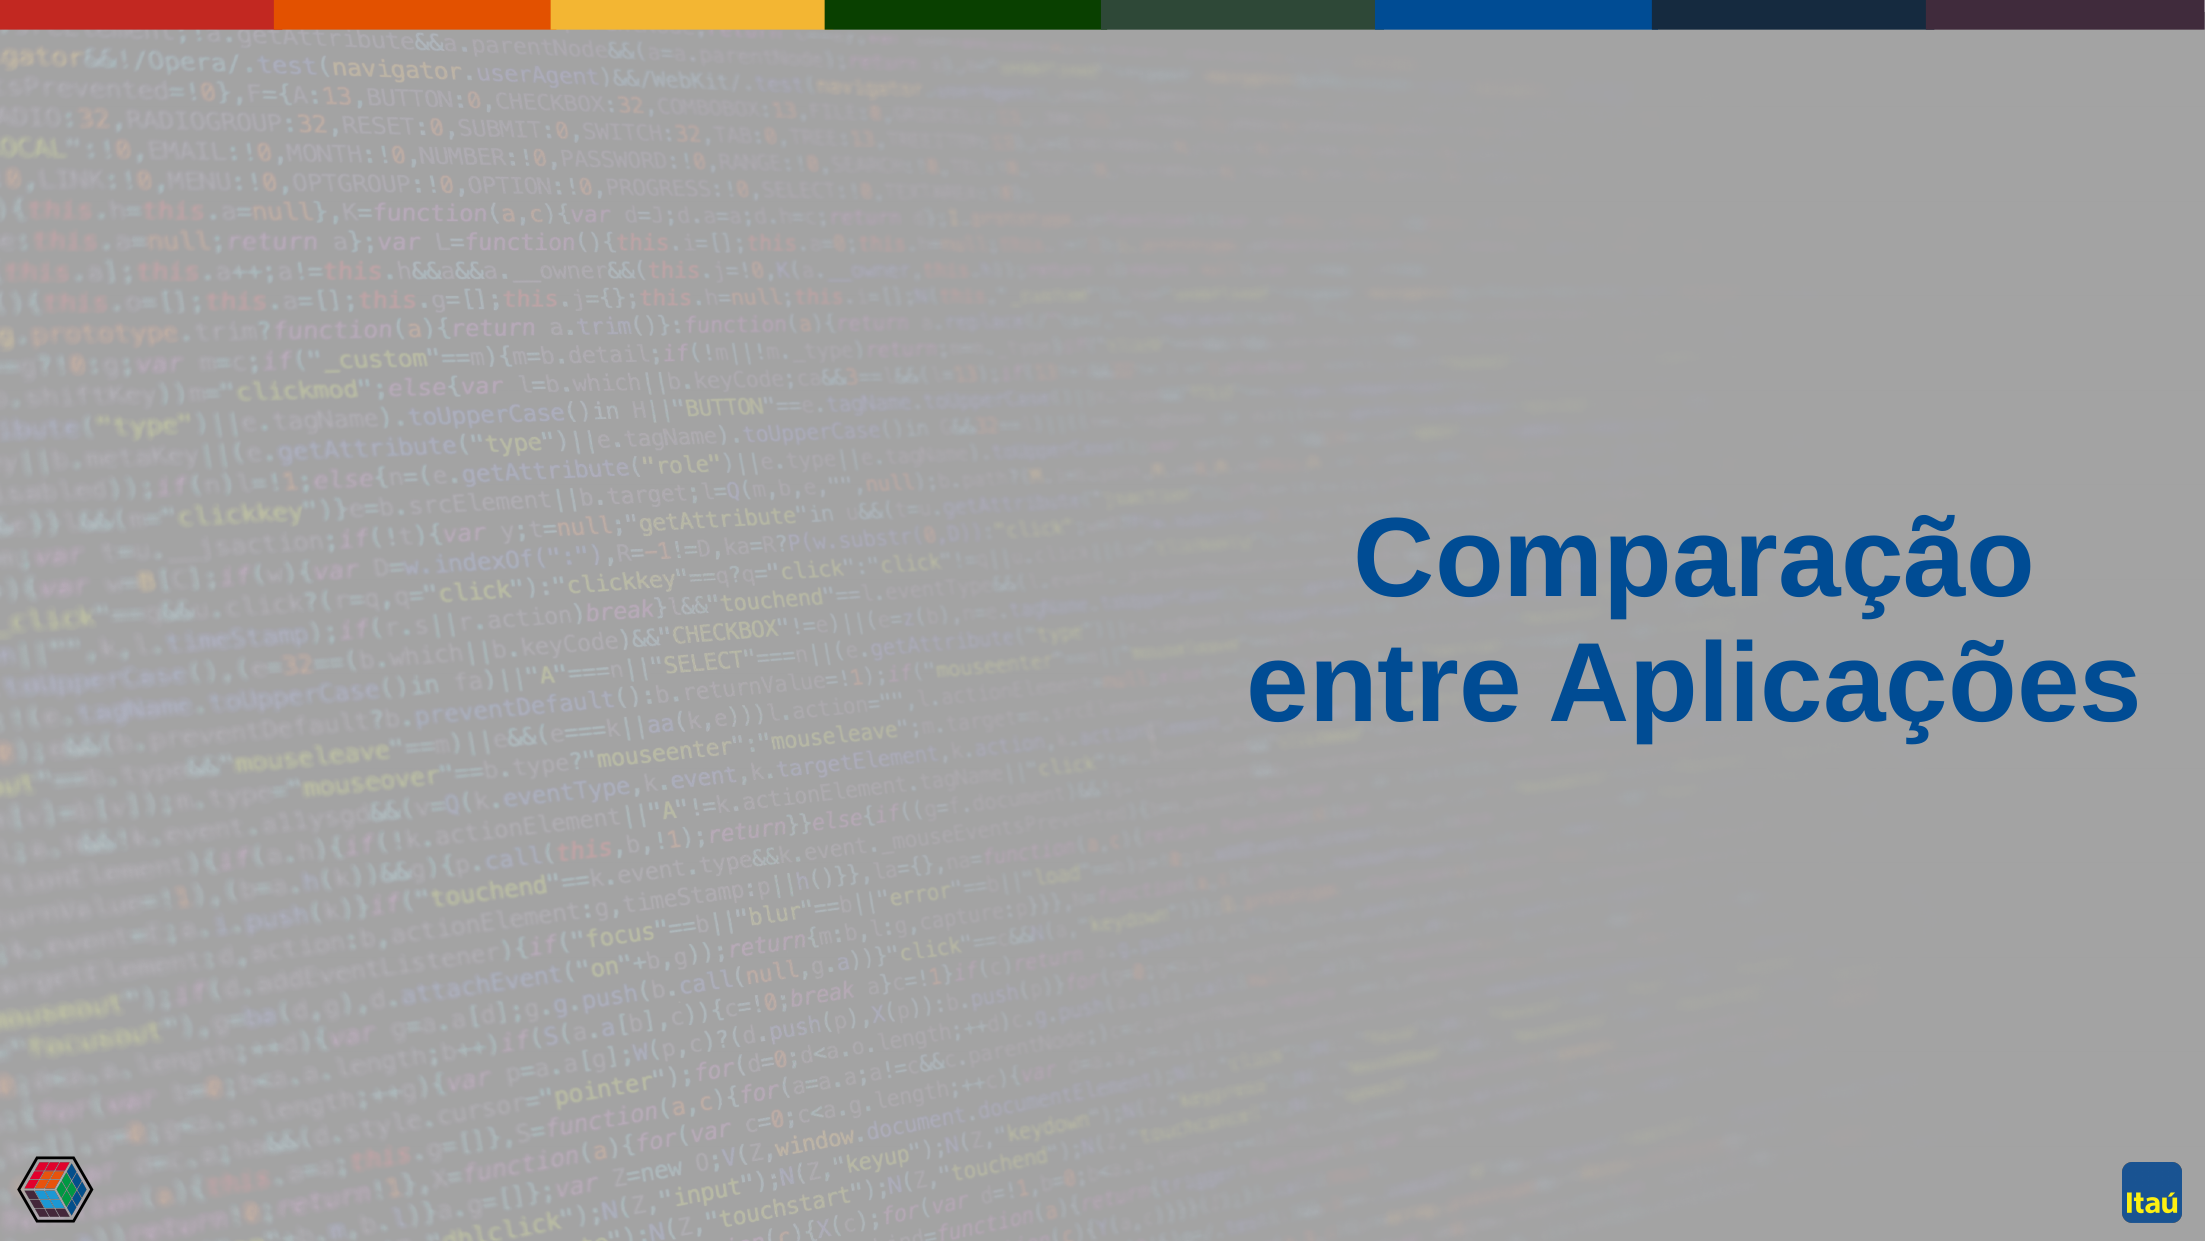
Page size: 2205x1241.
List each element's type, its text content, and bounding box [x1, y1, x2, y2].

title Comparação entre Aplicações [1235, 436, 2154, 804]
picture [15, 1149, 95, 1229]
picture [2122, 1162, 2182, 1223]
